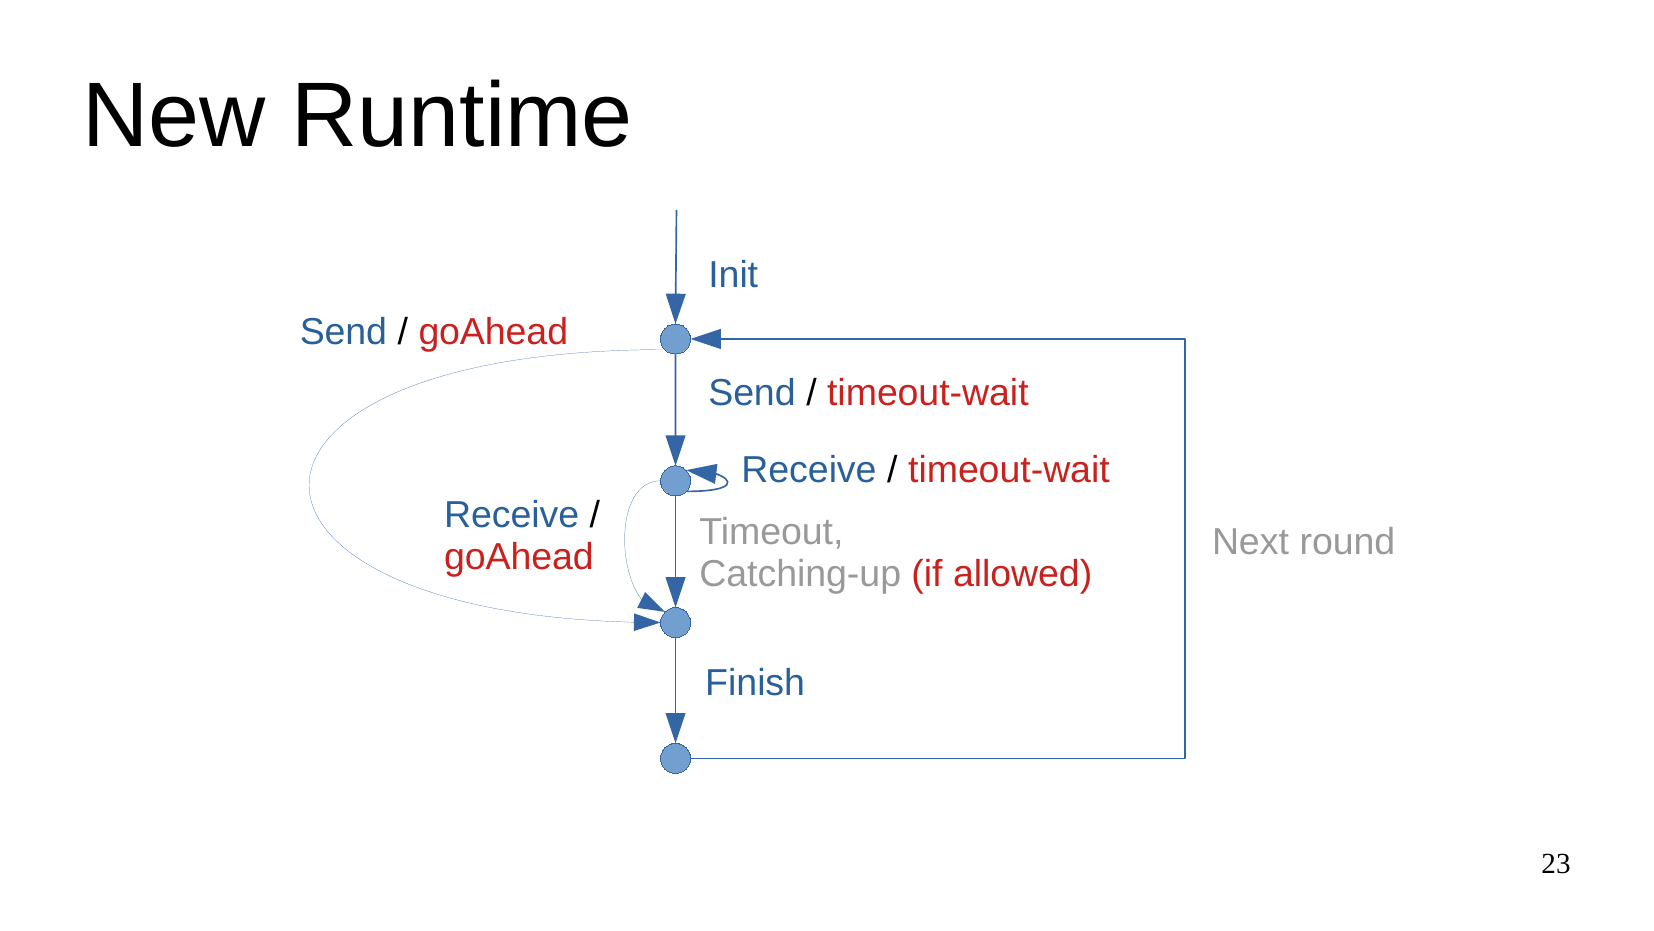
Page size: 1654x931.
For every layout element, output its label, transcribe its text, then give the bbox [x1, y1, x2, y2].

text_box [660, 324, 691, 354]
text_box [660, 465, 691, 496]
text_box Receive / timeout-wait [726, 441, 1125, 499]
text_box Send / goAhead [285, 303, 636, 361]
title New Runtime [82, 37, 1571, 193]
text_box [660, 743, 691, 774]
text_box Next round [1197, 513, 1411, 571]
text_box Finish [690, 653, 841, 711]
text_box Init [693, 246, 774, 304]
text_box Timeout, Catching-up (if allowed) [684, 502, 1111, 644]
text_box Receive / goAhead [429, 486, 616, 586]
text_box Send / timeout-wait [693, 363, 1044, 421]
text_box [660, 607, 684, 638]
